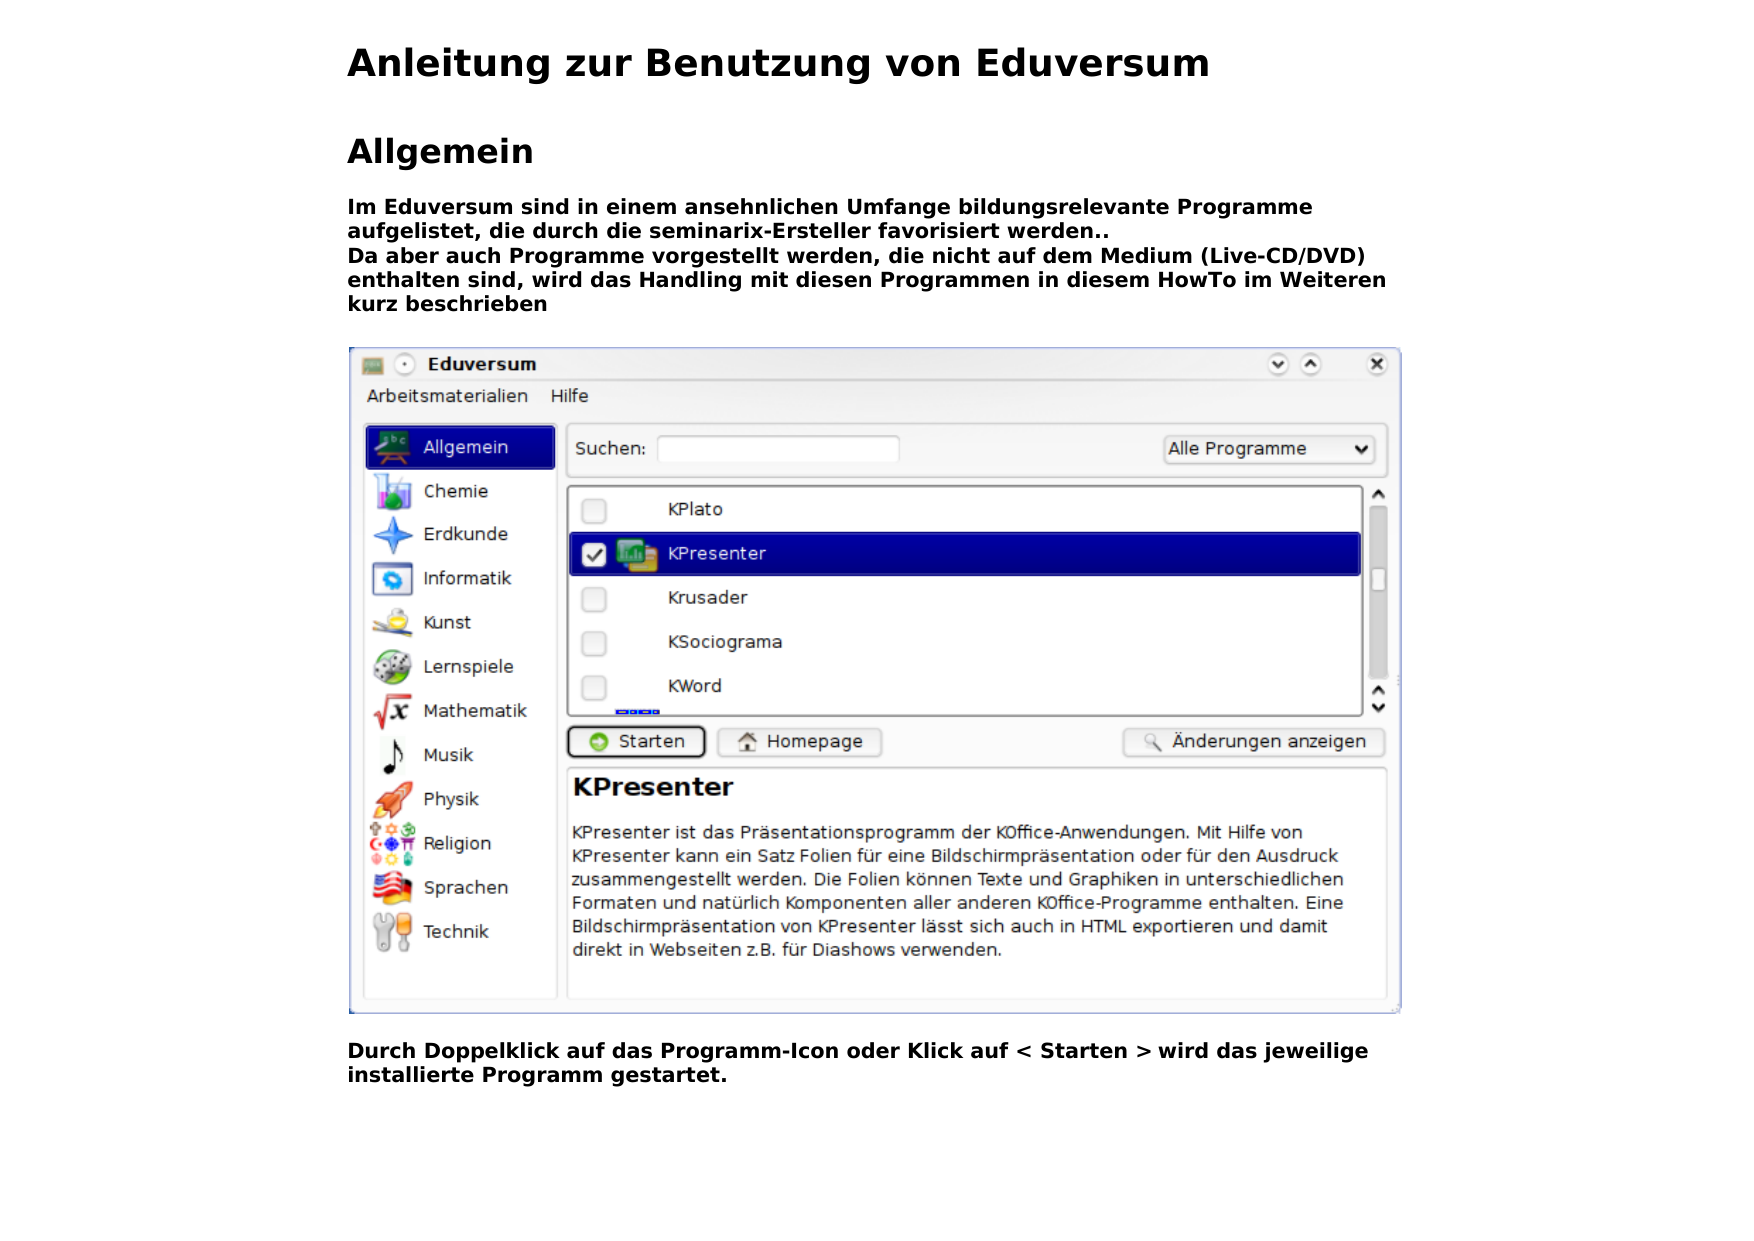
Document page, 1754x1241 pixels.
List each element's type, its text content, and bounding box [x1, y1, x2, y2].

picture [349, 347, 1402, 1014]
text_box Durch Doppelklick auf das Programm-Icon oder Klick auf < Starten > wird das jeweilige installierte Programm gestartet. [347, 1039, 1410, 1088]
text_box Allgemein [347, 118, 970, 175]
text_box Anleitung zur Benutzung von Eduversum [347, 32, 1388, 110]
text_box Im Eduversum sind in einem ansehnlichen Umfange bildungsrelevante Programme aufgelistet, die durch die seminarix-Ersteller favorisiert werden.. Da aber auch Programme vorgestellt werden, die nicht auf dem Medium (Live-CD/DVD) enthalten sind, wird das Handling mit diesen Programmen in diesem HowTo im Weiteren kurz beschrieben [347, 195, 1400, 317]
